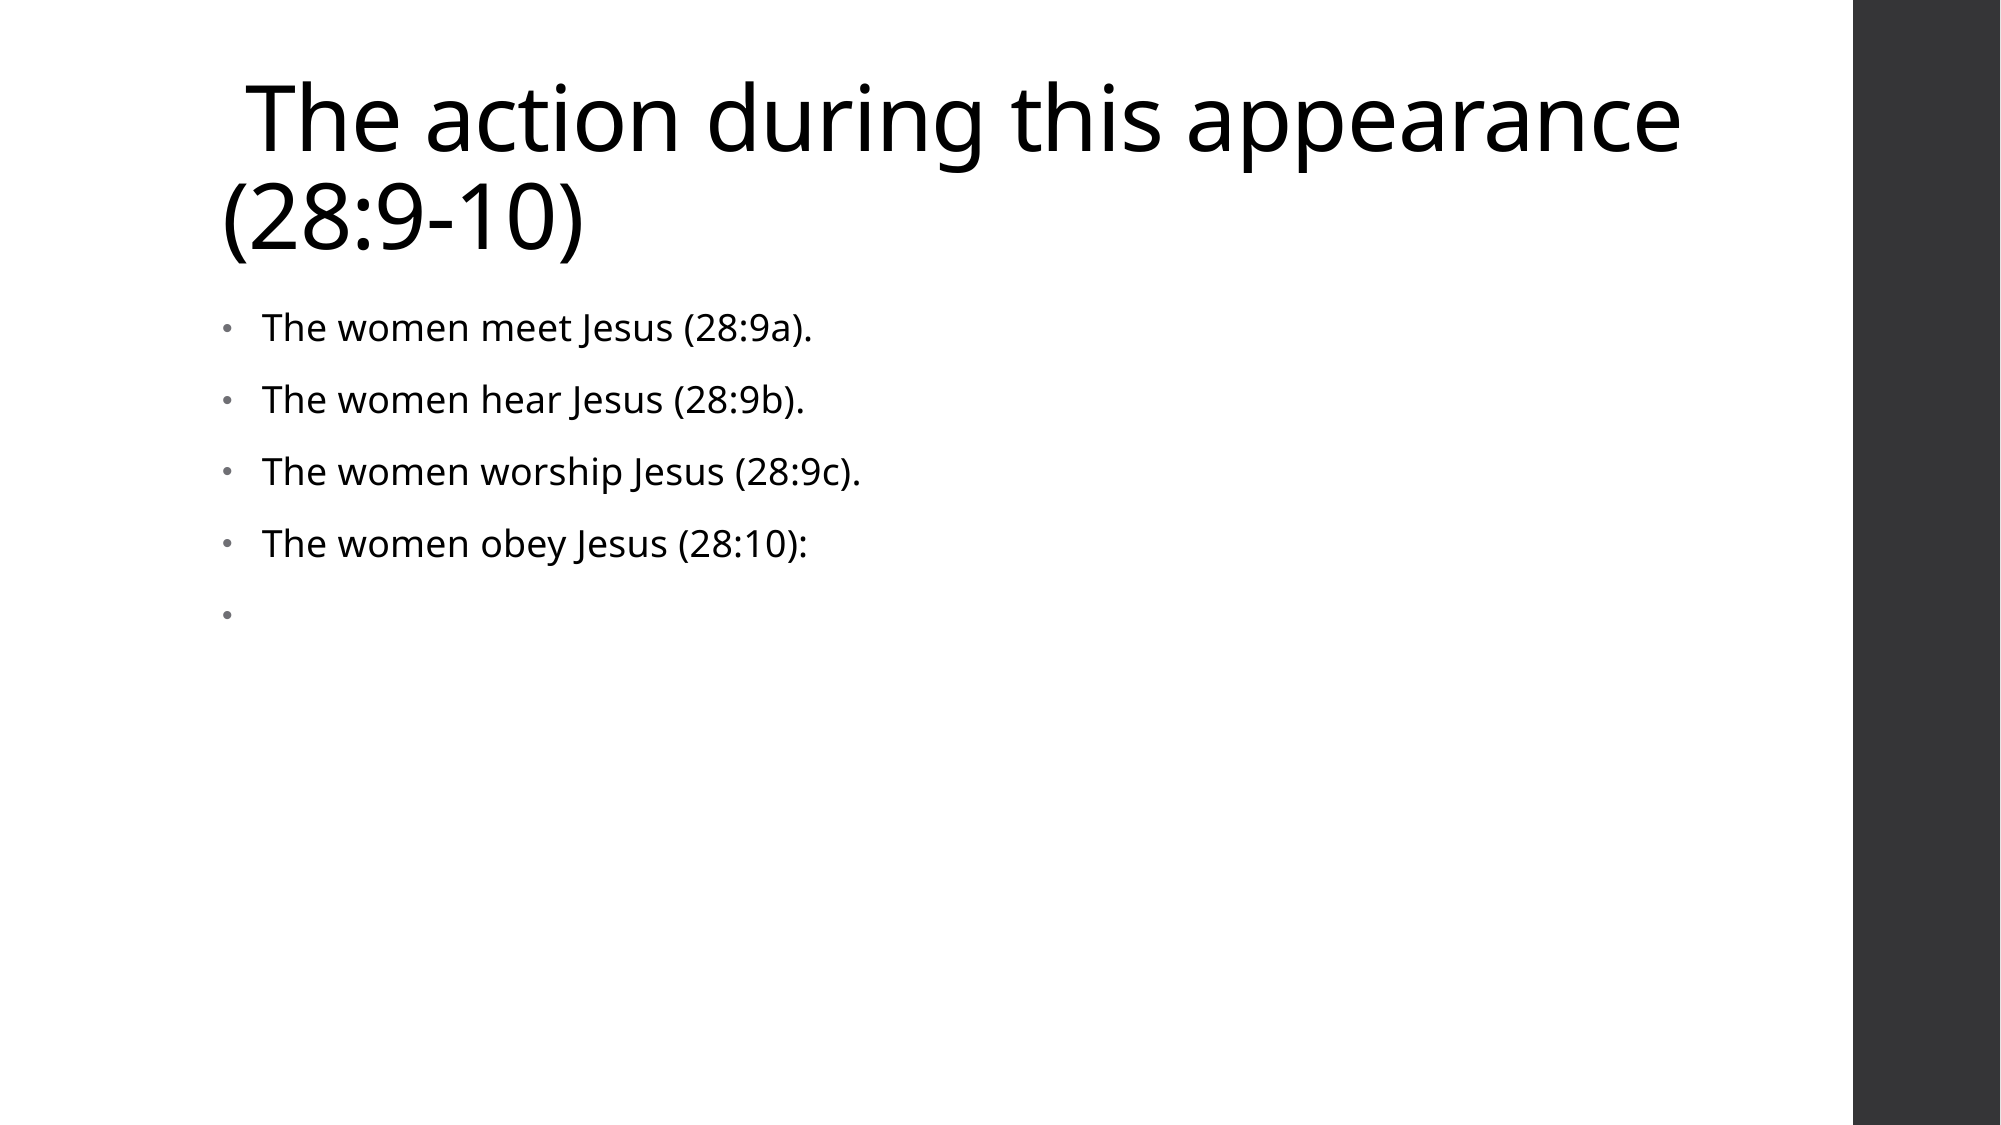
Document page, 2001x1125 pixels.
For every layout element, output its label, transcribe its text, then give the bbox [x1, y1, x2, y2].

title The action during this appearance (28:9-10) [206, 60, 1797, 278]
list The women meet Jesus (28:9a). The women hear Jesus (28:9b). The women worship Jesus (28:9c). The women obey Jesus (28:10): [206, 299, 1617, 1014]
